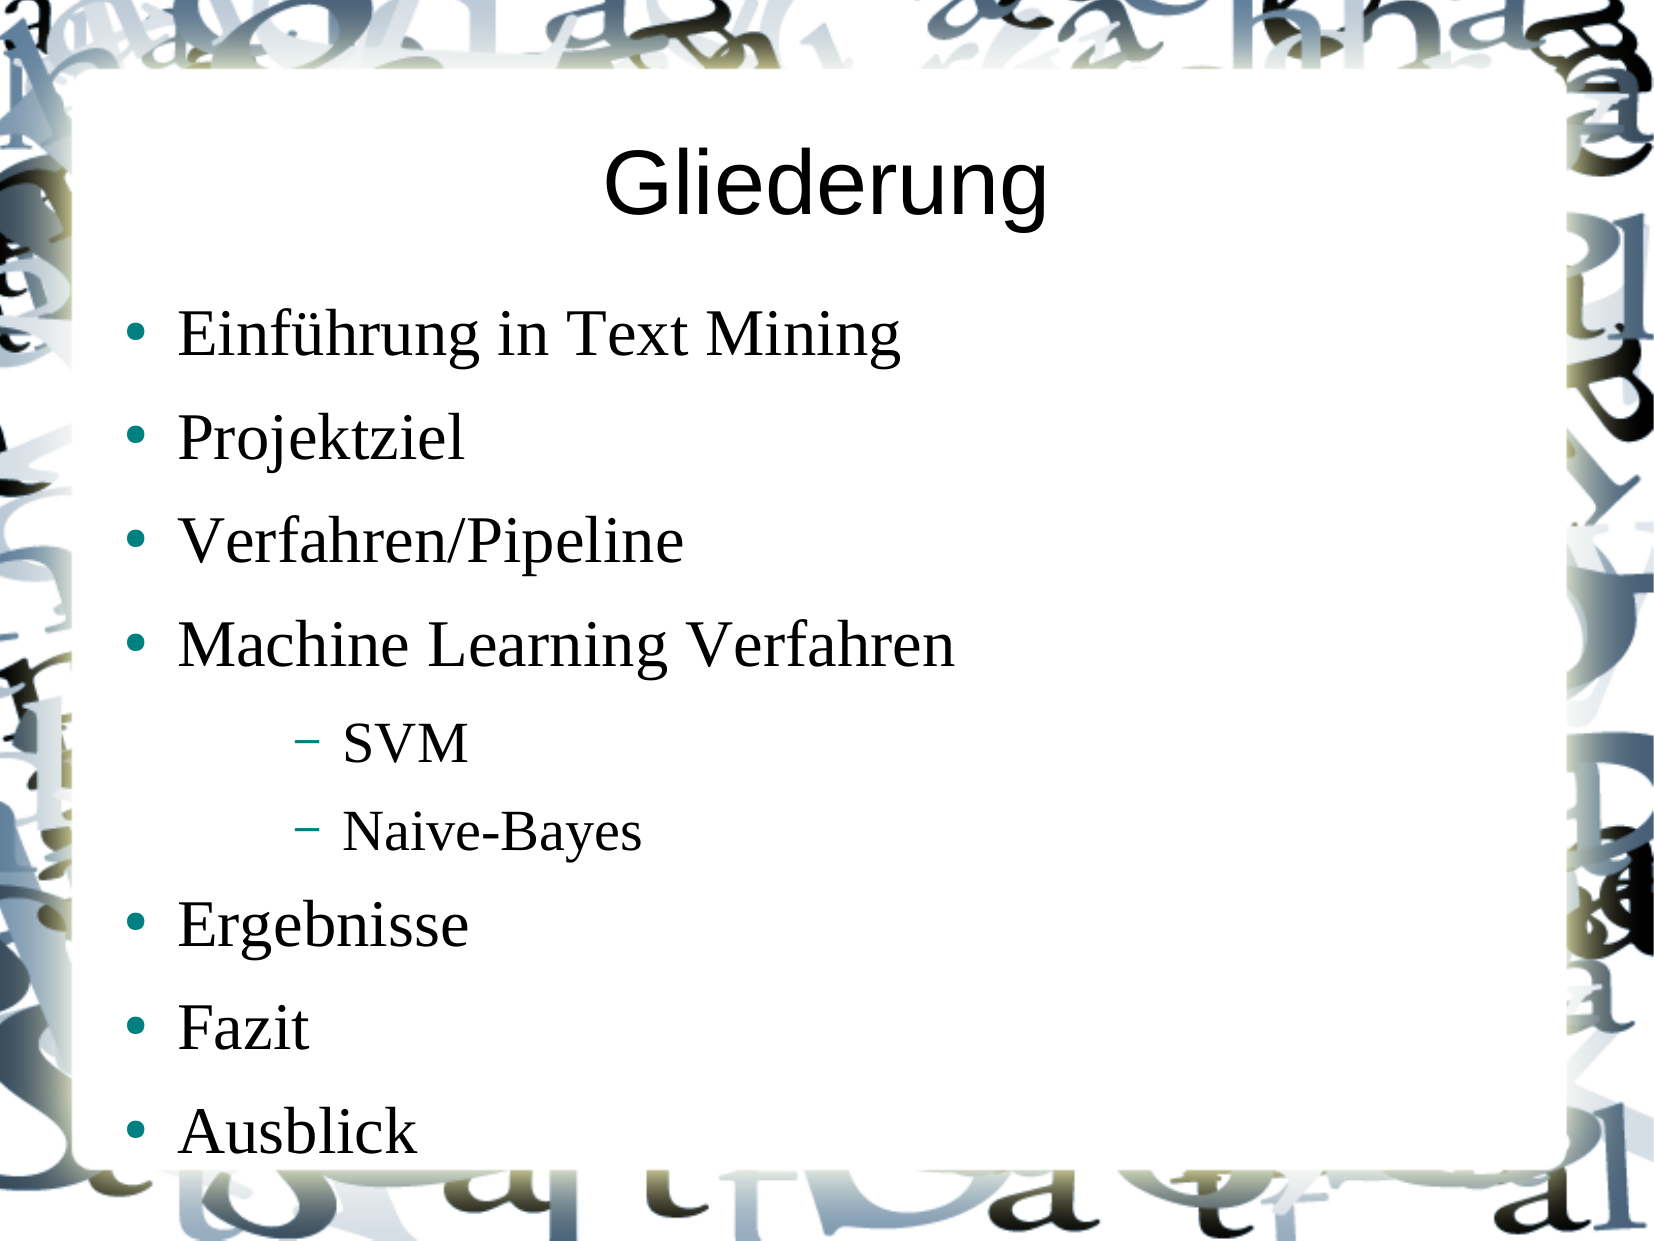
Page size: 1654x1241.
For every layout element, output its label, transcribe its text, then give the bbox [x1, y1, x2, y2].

title Gliederung [82, 78, 1571, 287]
list Einführung in Text Mining Projektziel Verfahren/Pipeline Machine Learning Verfahren SVM Naive-Bayes Ergebnisse Fazit Ausblick [106, 296, 1530, 1169]
picture [0, 0, 1654, 1241]
